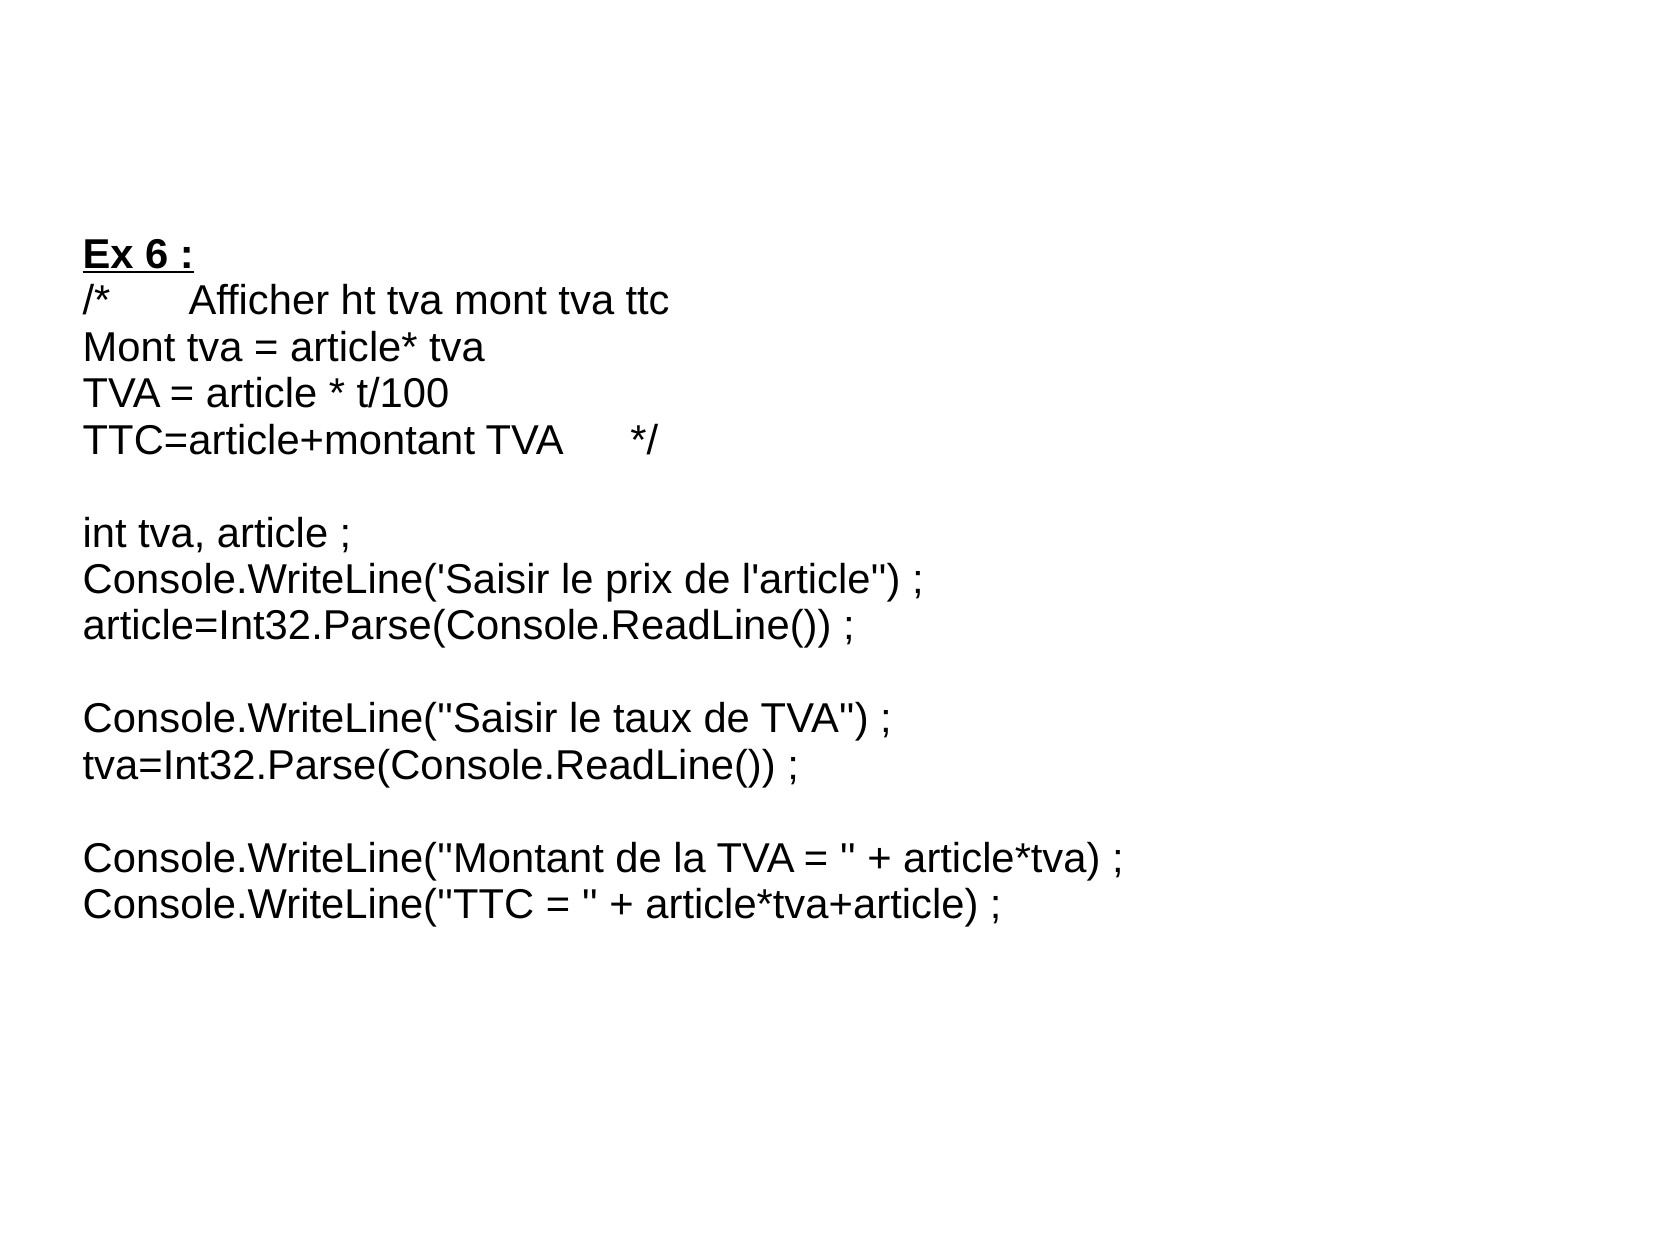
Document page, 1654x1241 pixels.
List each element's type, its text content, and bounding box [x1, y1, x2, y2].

subtitle Ex 6 : /* Afficher ht tva mont tva ttc Mont tva = article* tva TVA = article * t/100 TTC=article+montant TVA */ int tva, article ; Console.WriteLine('Saisir le prix de l'article'') ; article=Int32.Parse(Console.ReadLine()) ; Console.WriteLine(''Saisir le taux de TVA'') ; tva=Int32.Parse(Console.ReadLine()) ; Console.WriteLine(''Montant de la TVA = '' + article*tva) ; Console.WriteLine(''TTC = '' + article*tva+article) ; [82, 49, 1571, 1109]
